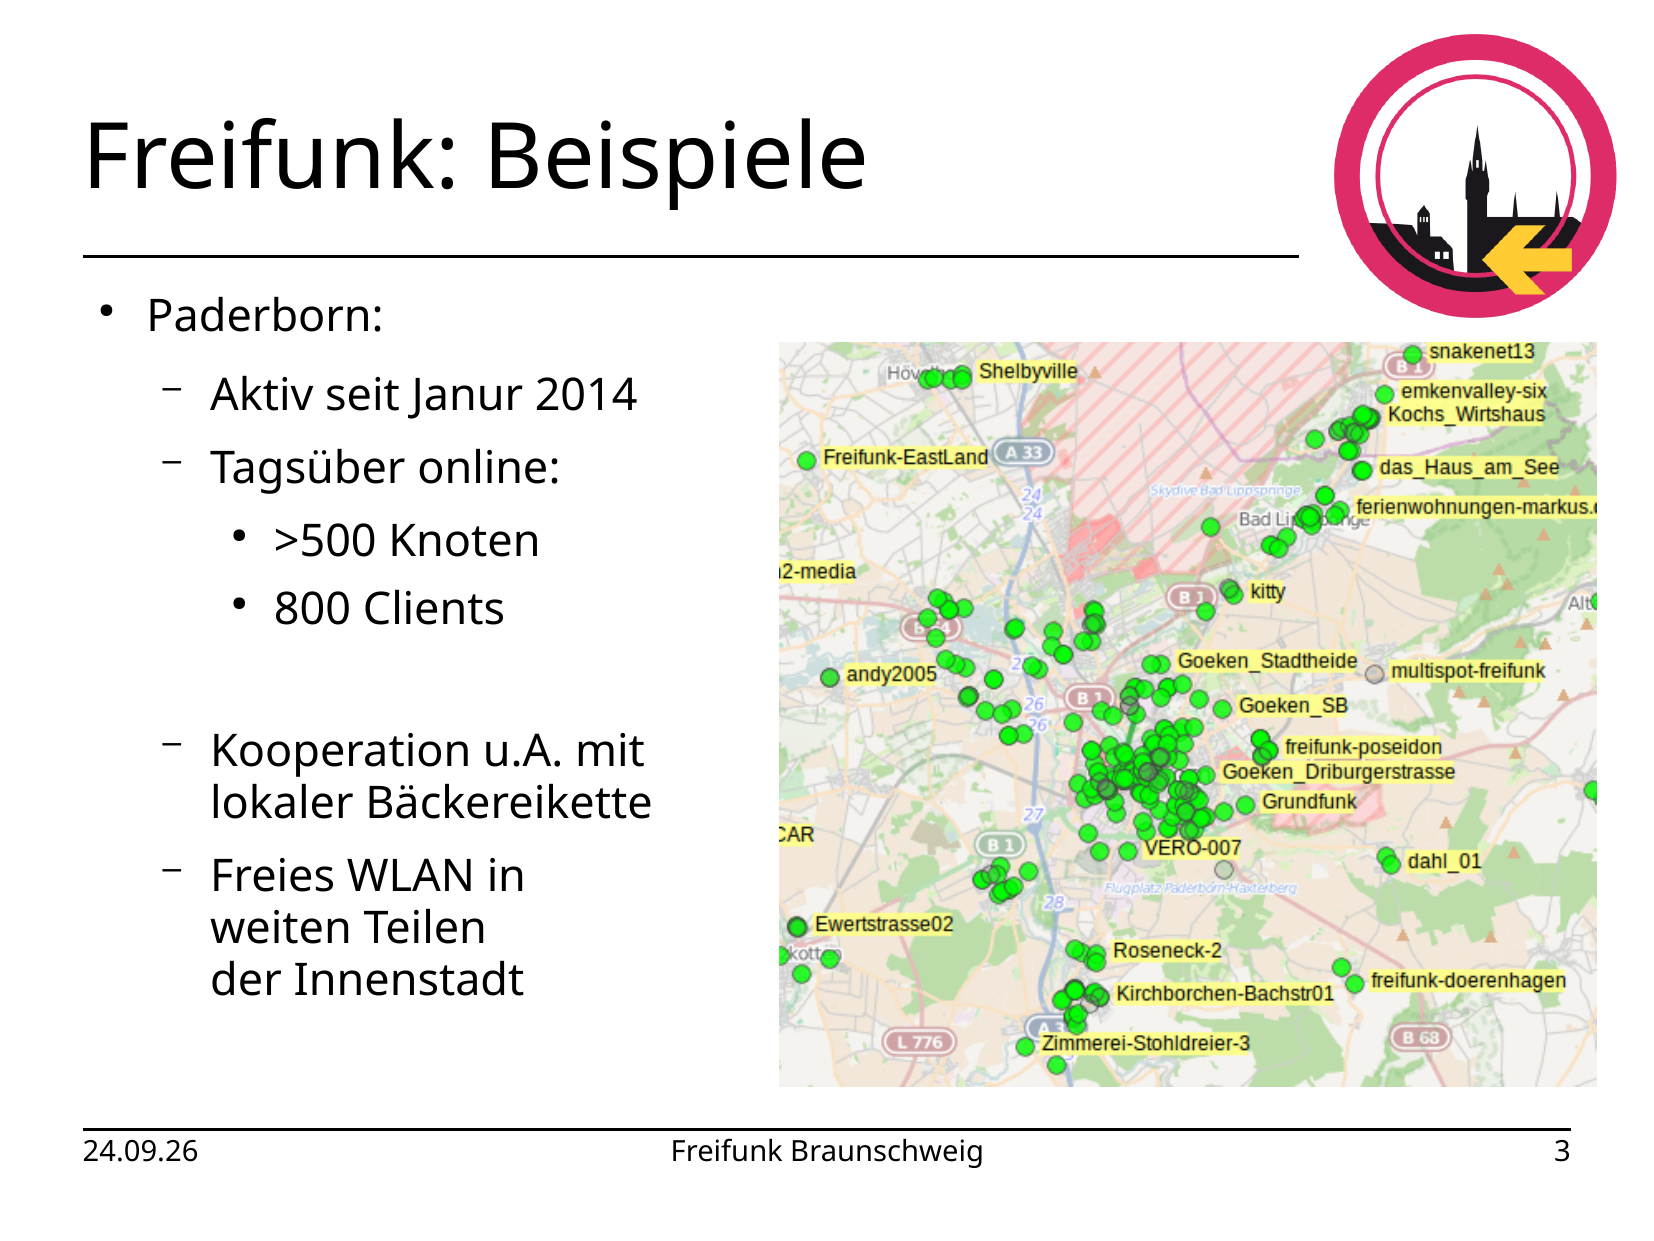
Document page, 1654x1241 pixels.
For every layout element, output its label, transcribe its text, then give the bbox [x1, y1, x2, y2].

picture [779, 342, 1597, 1087]
list Paderborn: Aktiv seit Janur 2014 Tagsüber online: >500 Knoten 800 Clients Kooperation u.A. mit lokaler Bäckereikette Freies WLAN in weiten Teilen der Innenstadt [82, 290, 1538, 1010]
picture [1331, 32, 1619, 319]
title Freifunk: Beispiele [82, 49, 1300, 257]
